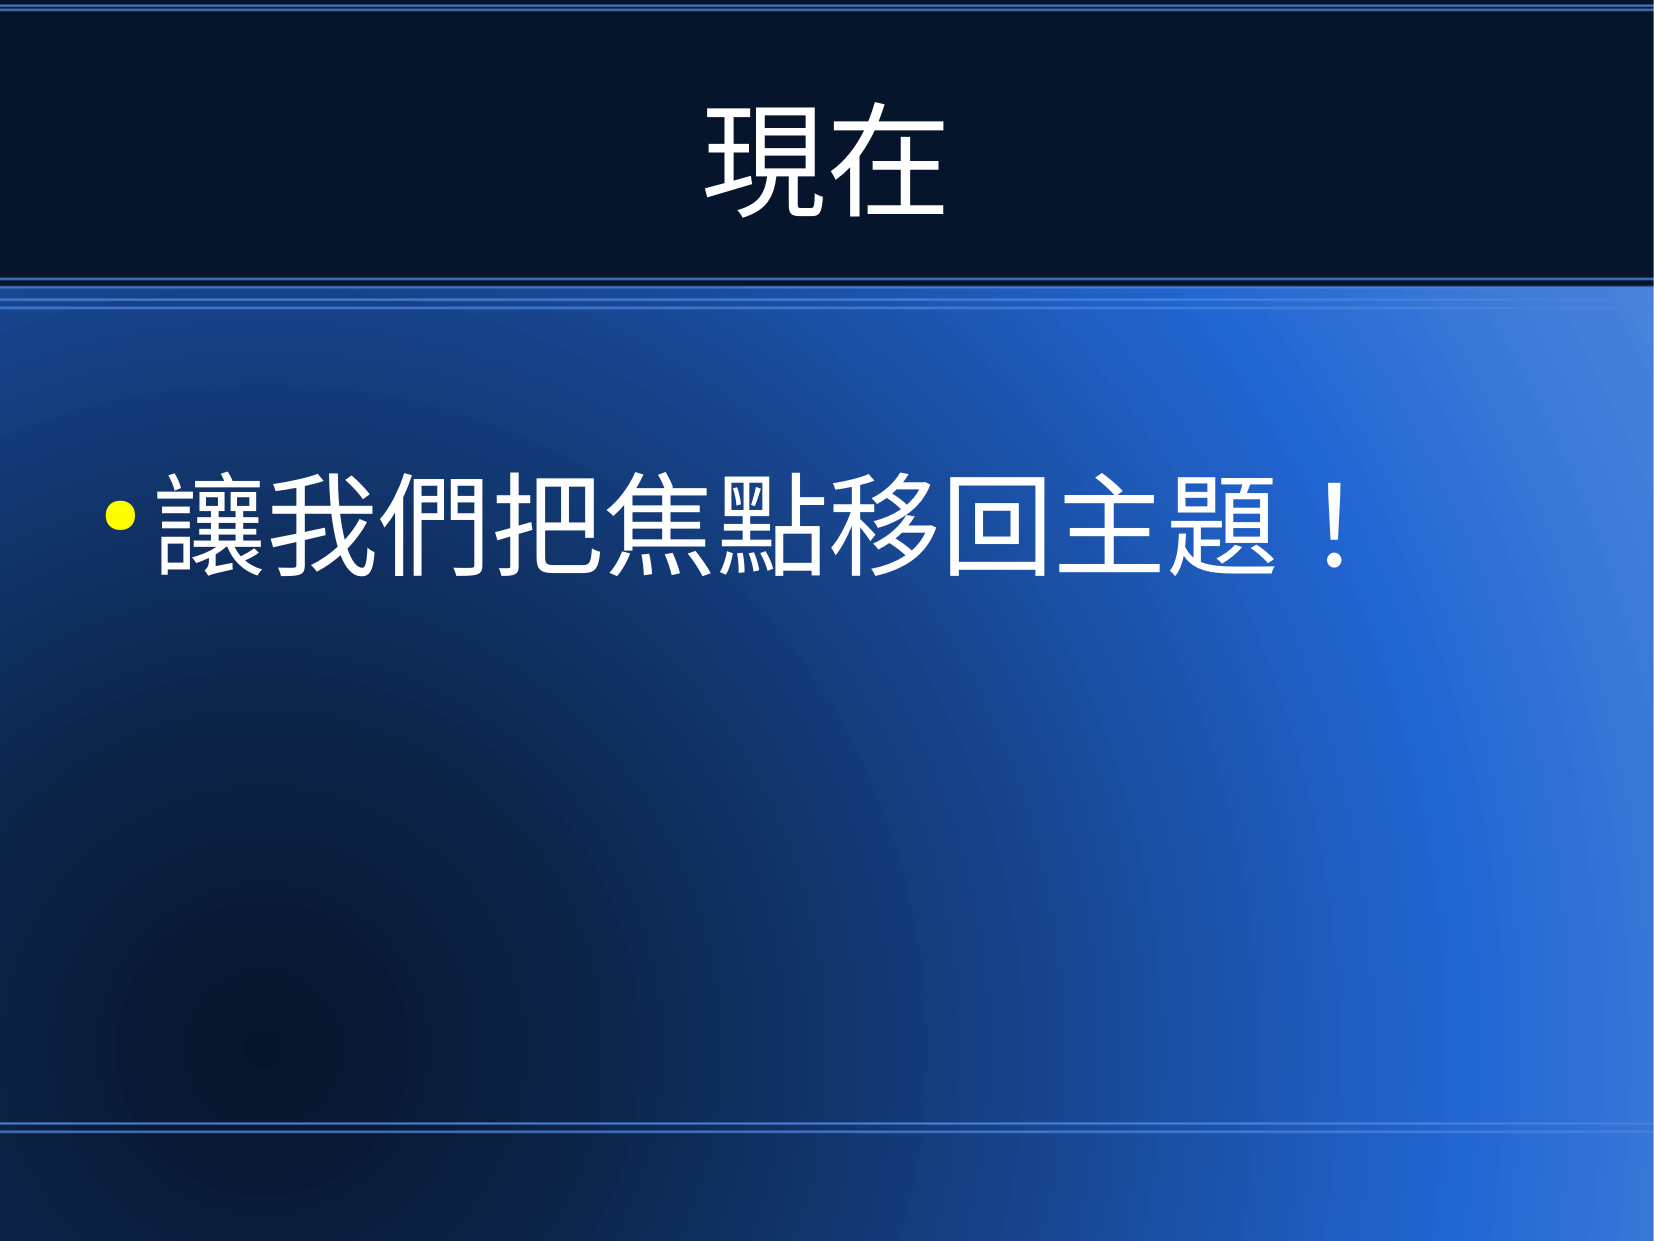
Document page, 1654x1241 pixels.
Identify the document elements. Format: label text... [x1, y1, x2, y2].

picture [0, 0, 1654, 1241]
title 現在 [82, 49, 1571, 257]
list 讓我們把焦點移回主題！ [82, 355, 1571, 1241]
